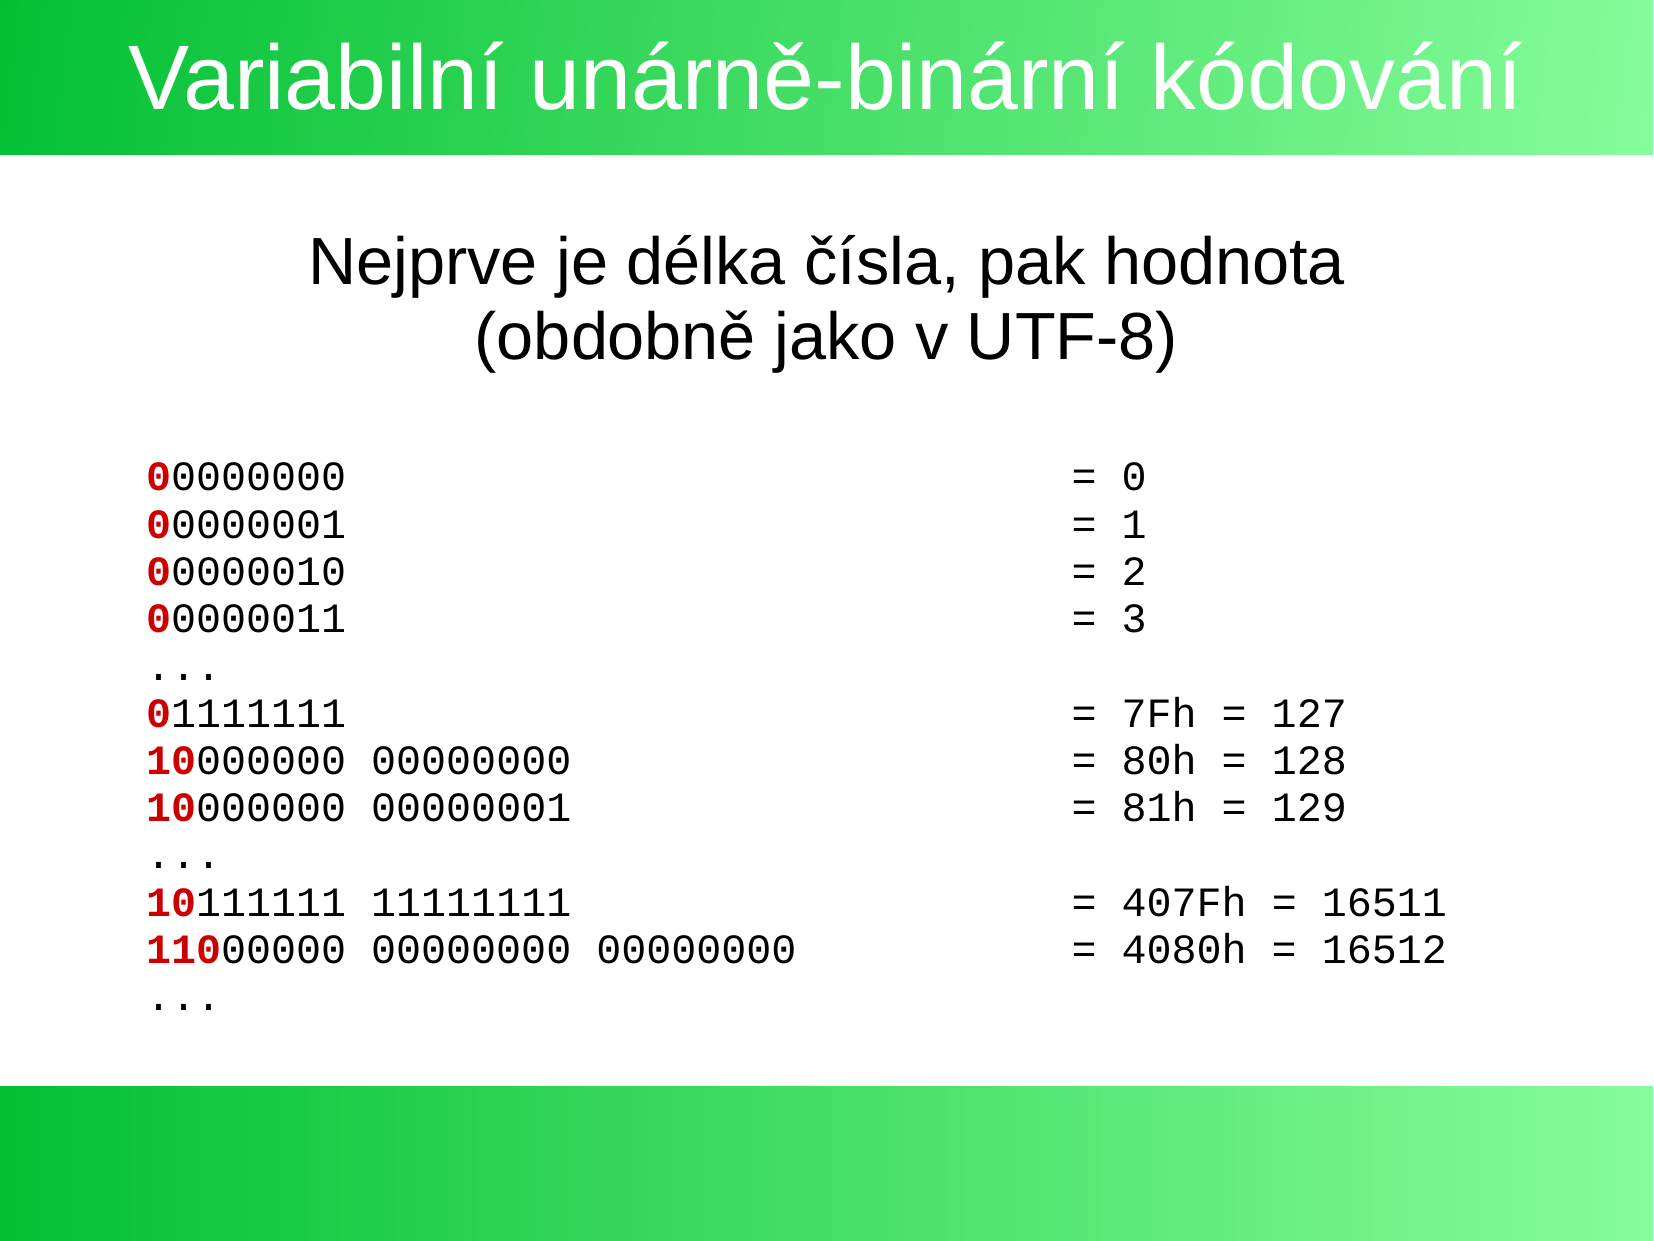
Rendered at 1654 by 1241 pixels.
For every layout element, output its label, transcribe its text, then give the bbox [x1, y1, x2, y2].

title Variabilní unárně-binární kódování [82, 25, 1571, 130]
subtitle Nejprve je délka čísla, pak hodnota (obdobně jako v UTF-8) [82, 224, 1571, 390]
text_box 00000000 = 0 00000001 = 1 00000010 = 2 00000011 = 3 ... 01111111 = 7Fh = 127 10000000 00000000 = 80h = 128 10000000 00000001 = 81h = 129 ... 10111111 11111111 = 407Fh = 16511 11000000 00000000 00000000 = 4080h = 16512 ... [106, 448, 1571, 1031]
